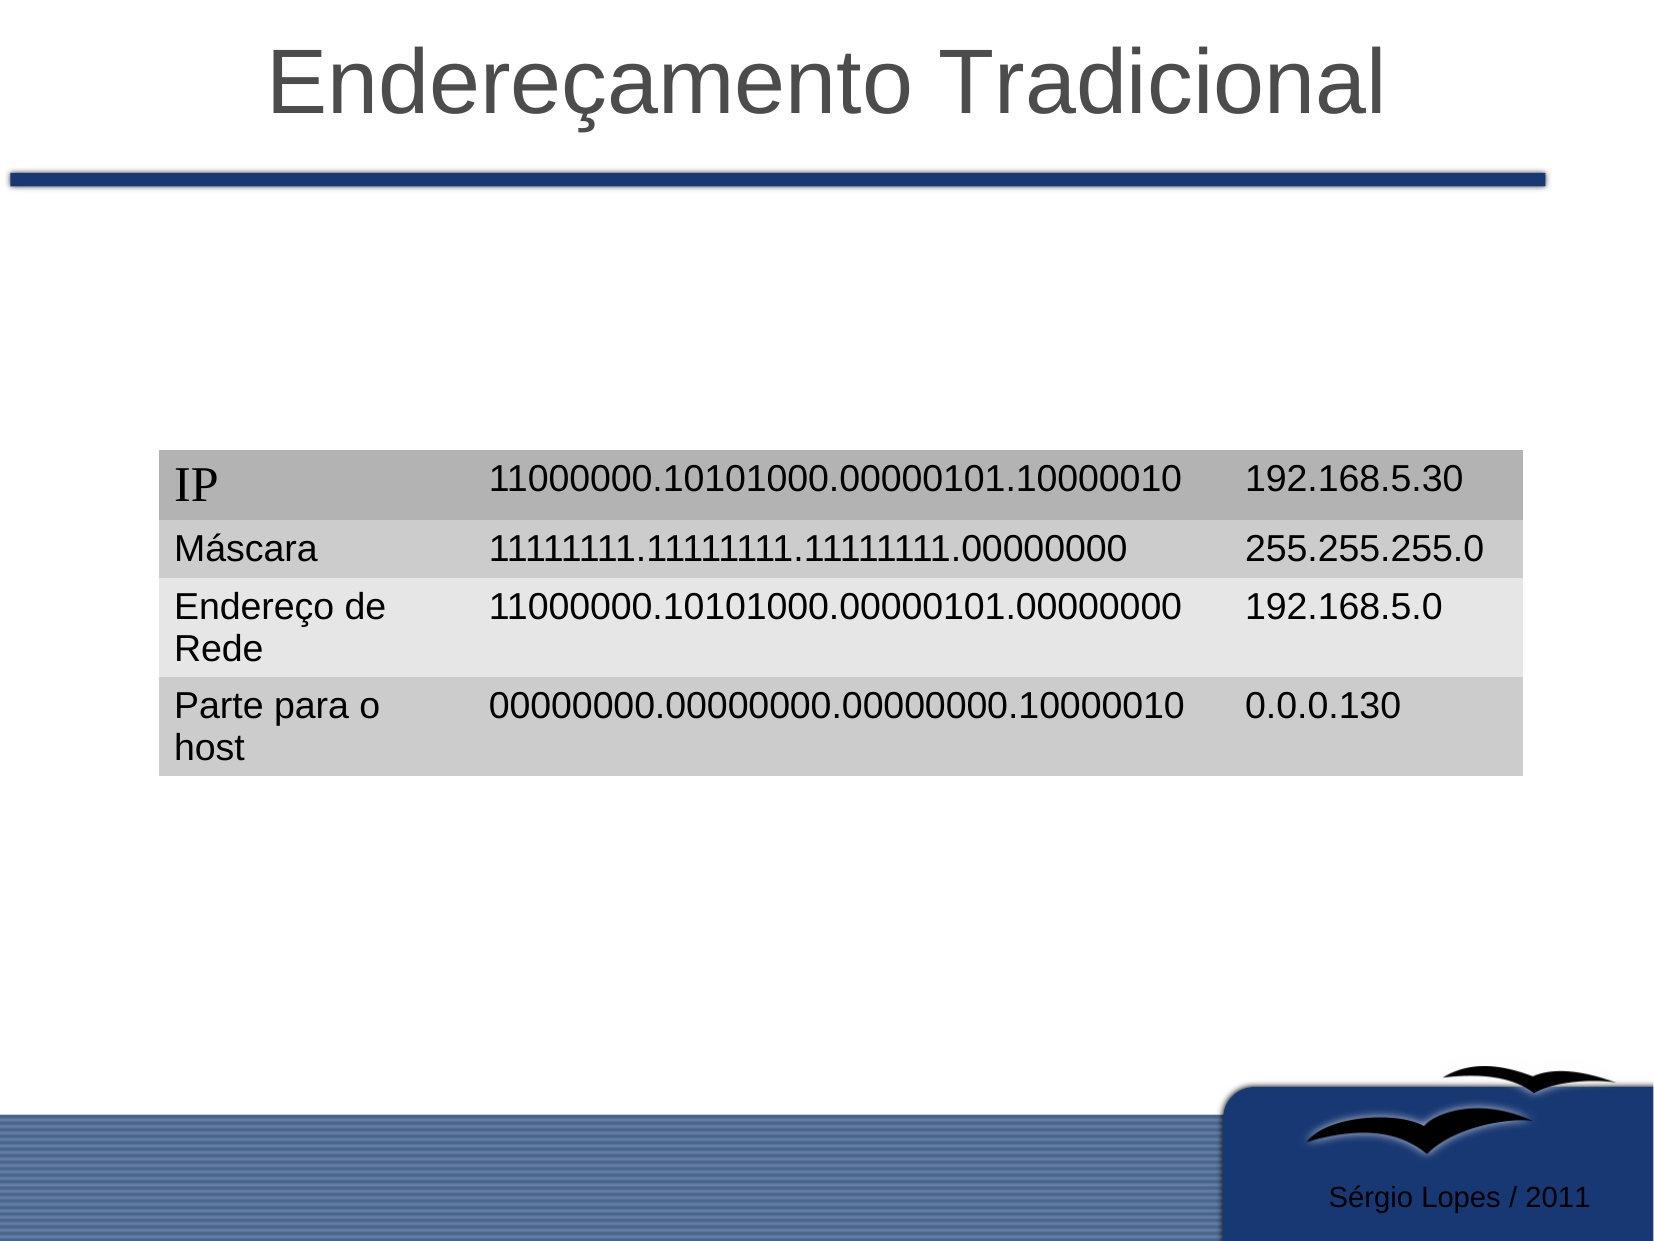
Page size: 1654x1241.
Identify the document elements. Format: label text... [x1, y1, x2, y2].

table_cell Parte para o host [159, 677, 474, 776]
table_header 11000000.10101000.00000101.10000010 [474, 450, 1231, 520]
table_cell 00000000.00000000.00000000.10000010 [474, 677, 1231, 776]
table_cell 11111111.11111111.11111111.00000000 [474, 520, 1231, 578]
table_cell 0.0.0.130 [1231, 677, 1523, 776]
text_box Sérgio Lopes / 2011 [1328, 1181, 1588, 1214]
picture [0, 0, 1654, 1241]
table_cell 11000000.10101000.00000101.00000000 [474, 578, 1231, 677]
table_header IP [159, 450, 474, 520]
table_cell 192.168.5.0 [1231, 578, 1523, 677]
table_cell Máscara [159, 520, 474, 578]
title Endereçamento Tradicional [121, 0, 1534, 164]
table_cell Endereço de Rede [159, 578, 474, 677]
table_cell 255.255.255.0 [1231, 520, 1523, 578]
table_header 192.168.5.30 [1231, 450, 1523, 520]
